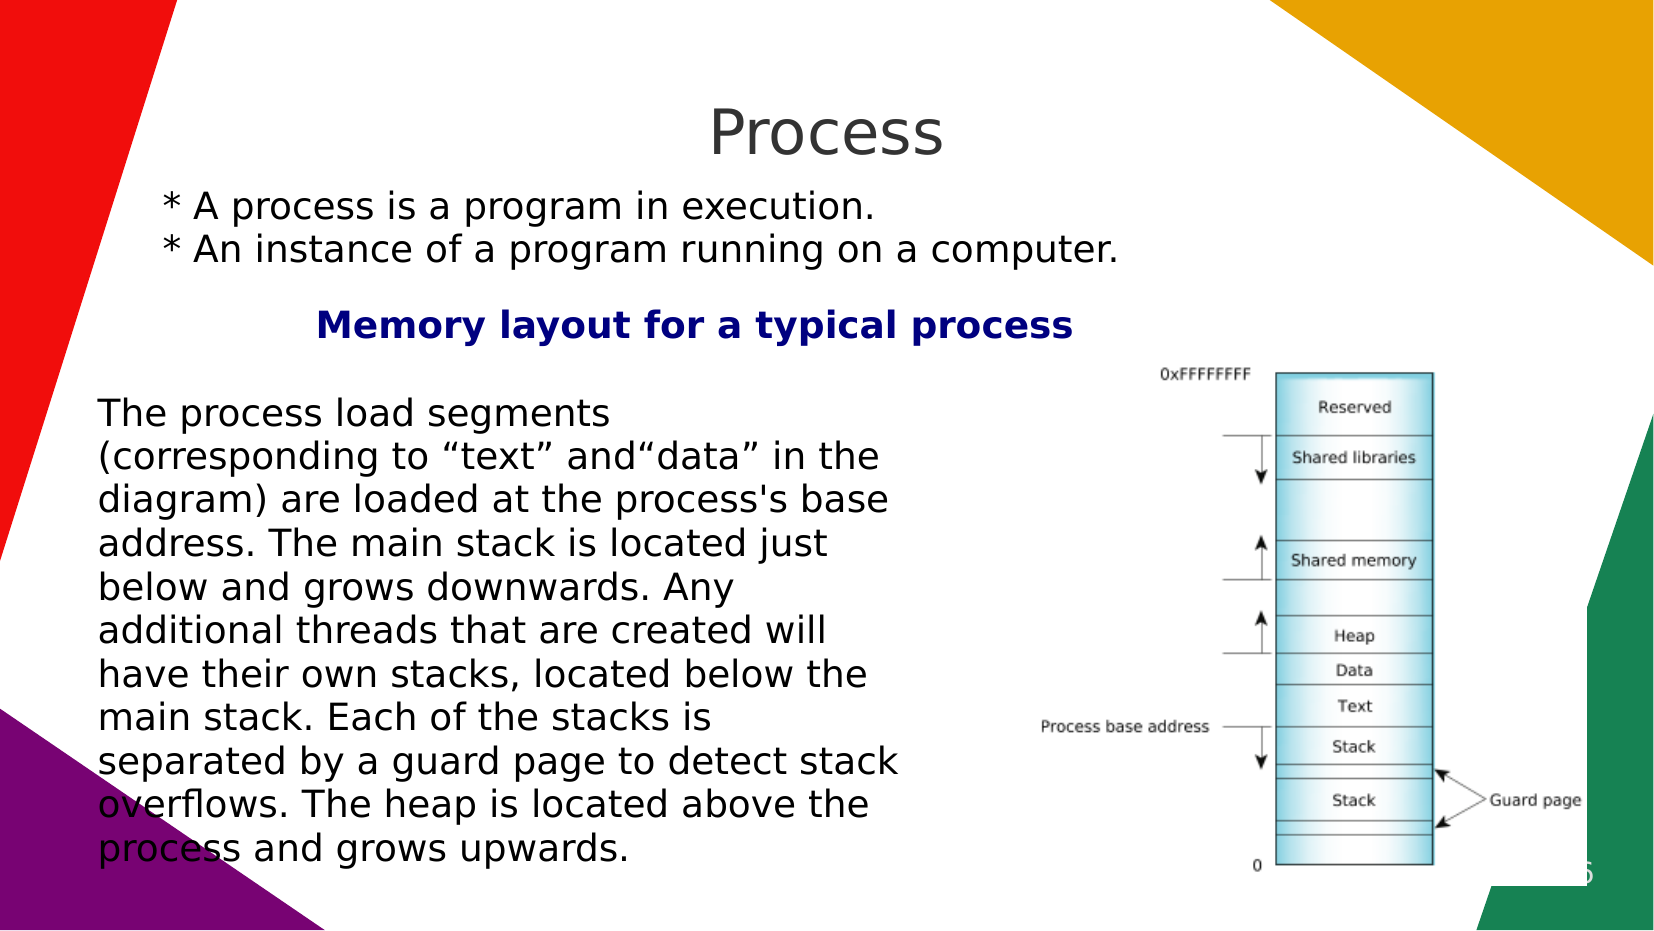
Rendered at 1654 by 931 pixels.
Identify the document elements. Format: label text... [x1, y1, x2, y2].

text_box Memory layout for a typical process [300, 296, 1152, 355]
text_box The process load segments (corresponding to “text” and“data” in the diagram) are loaded at the process's base address. The main stack is located just below and grows downwards. Any additional threads that are created will have their own stacks, located below the main stack. Each of the stacks is separated by a guard page to detect stack overflows. The heap is located above the process and grows upwards. [83, 383, 916, 676]
title Process [118, 59, 1536, 207]
text_box * A process is a program in execution. * An instance of a program running on a computer. [147, 177, 1136, 323]
picture [1033, 360, 1587, 886]
